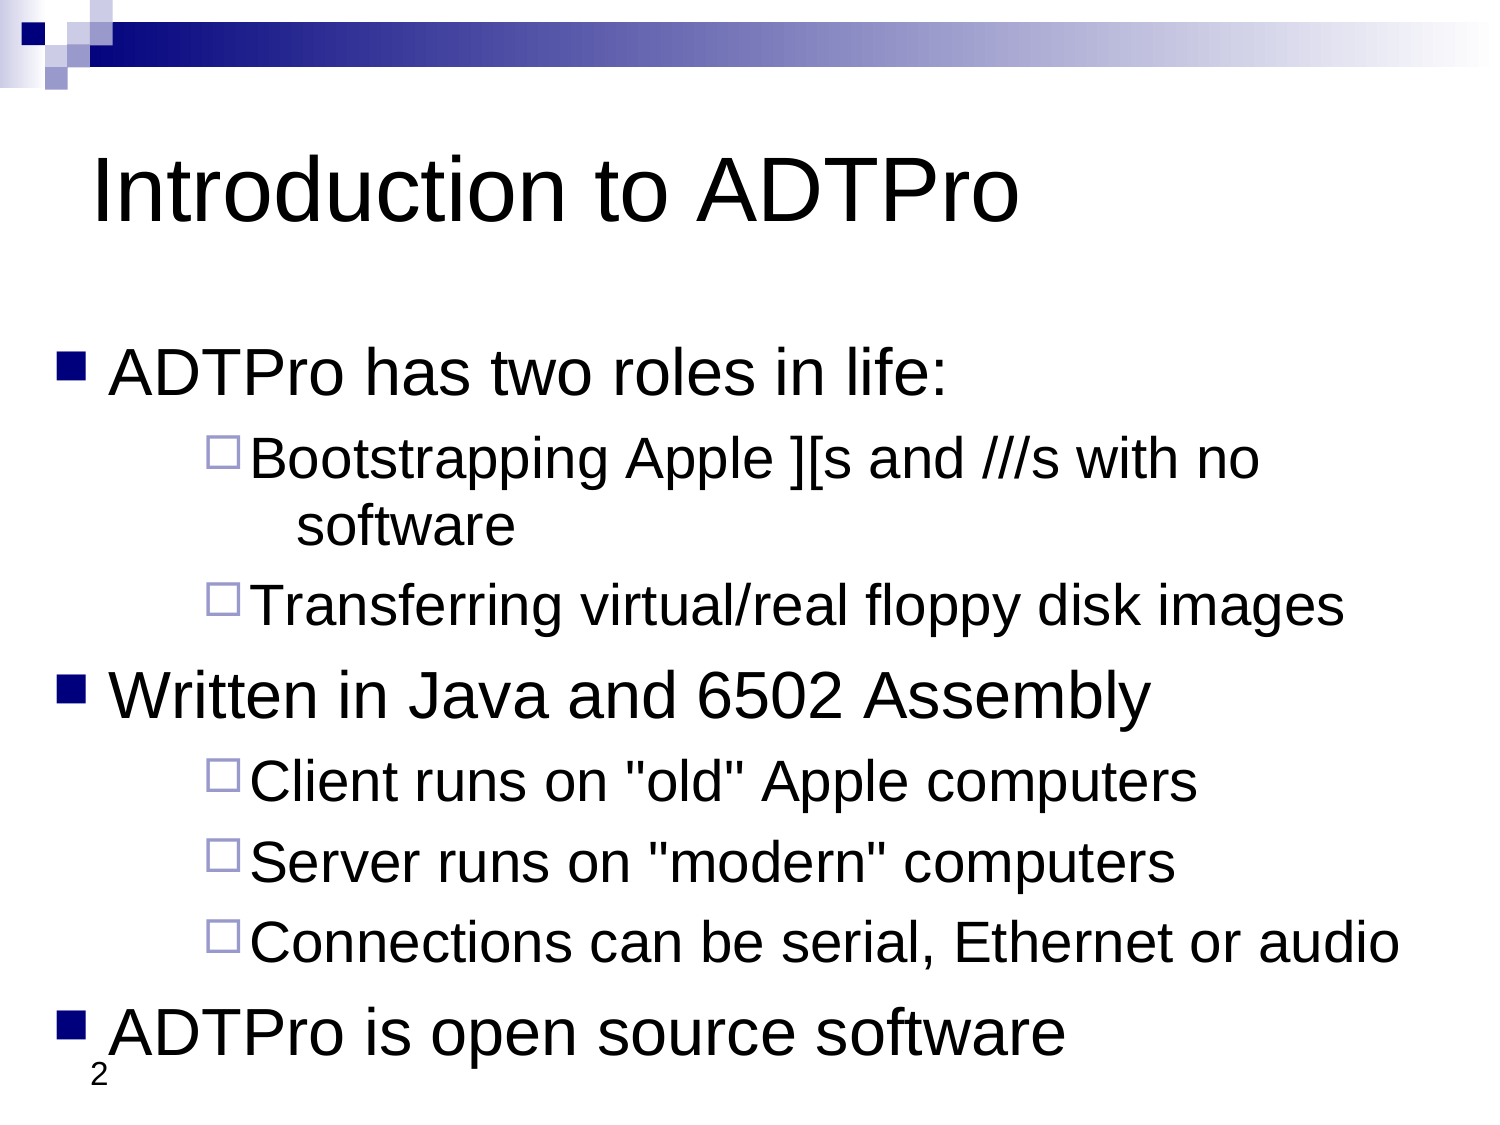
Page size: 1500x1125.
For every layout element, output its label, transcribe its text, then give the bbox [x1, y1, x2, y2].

title Introduction to ADTPro [75, 75, 1426, 301]
list ADTPro has two roles in life: Bootstrapping Apple ][s and ///s with no software Transferring virtual/real floppy disk images Written in Java and 6502 Assembly Client runs on "old" Apple computers Server runs on "modern" computers Connections can be serial, Ethernet or audio ADTPro is open source software [37, 324, 1476, 1051]
